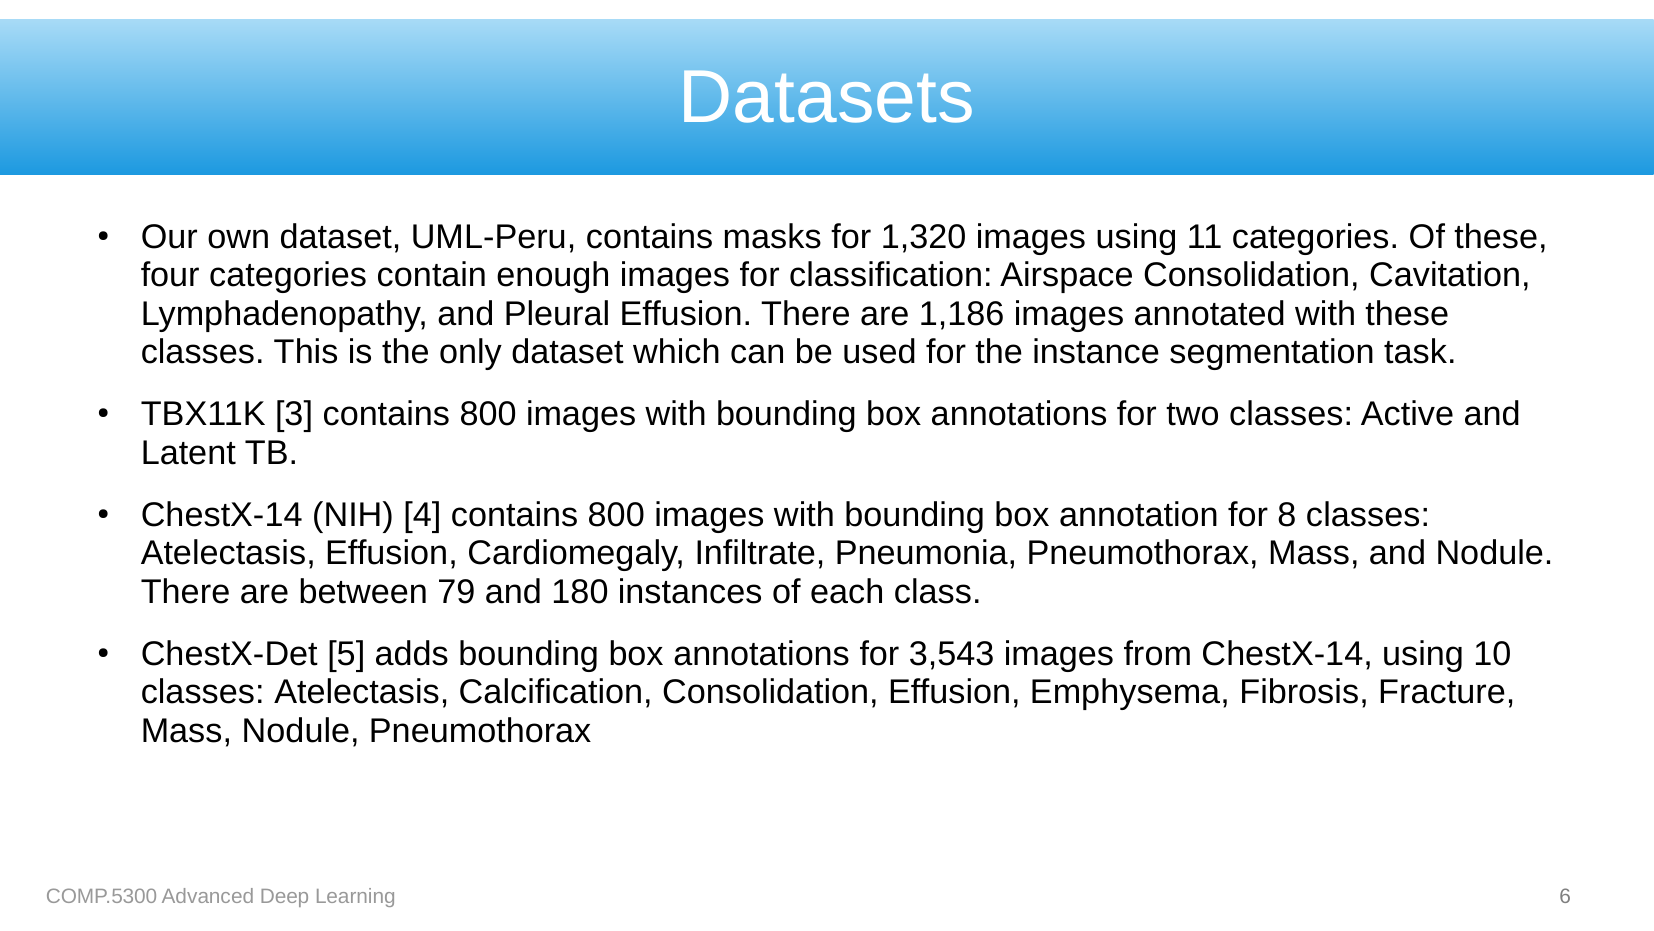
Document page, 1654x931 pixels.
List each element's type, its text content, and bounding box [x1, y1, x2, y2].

list Our own dataset, UML-Peru, contains masks for 1,320 images using 11 categories. Of these, four categories contain enough images for classification: Airspace Consolidation, Cavitation, Lymphadenopathy, and Pleural Effusion. There are 1,186 images annotated with these classes. This is the only dataset which can be used for the instance segmentation task. TBX11K [3] contains 800 images with bounding box annotations for two classes: Active and Latent TB. ChestX-14 (NIH) [4] contains 800 images with bounding box annotation for 8 classes: Atelectasis, Effusion, Cardiomegaly, Infiltrate, Pneumonia, Pneumothorax, Mass, and Nodule. There are between 79 and 180 instances of each class. ChestX-Det [5] adds bounding box annotations for 3,543 images from ChestX-14, using 10 classes: Atelectasis, Calcification, Consolidation, Effusion, Emphysema, Fibrosis, Fracture, Mass, Nodule, Pneumothorax [82, 217, 1571, 758]
title Datasets [0, 19, 1654, 175]
